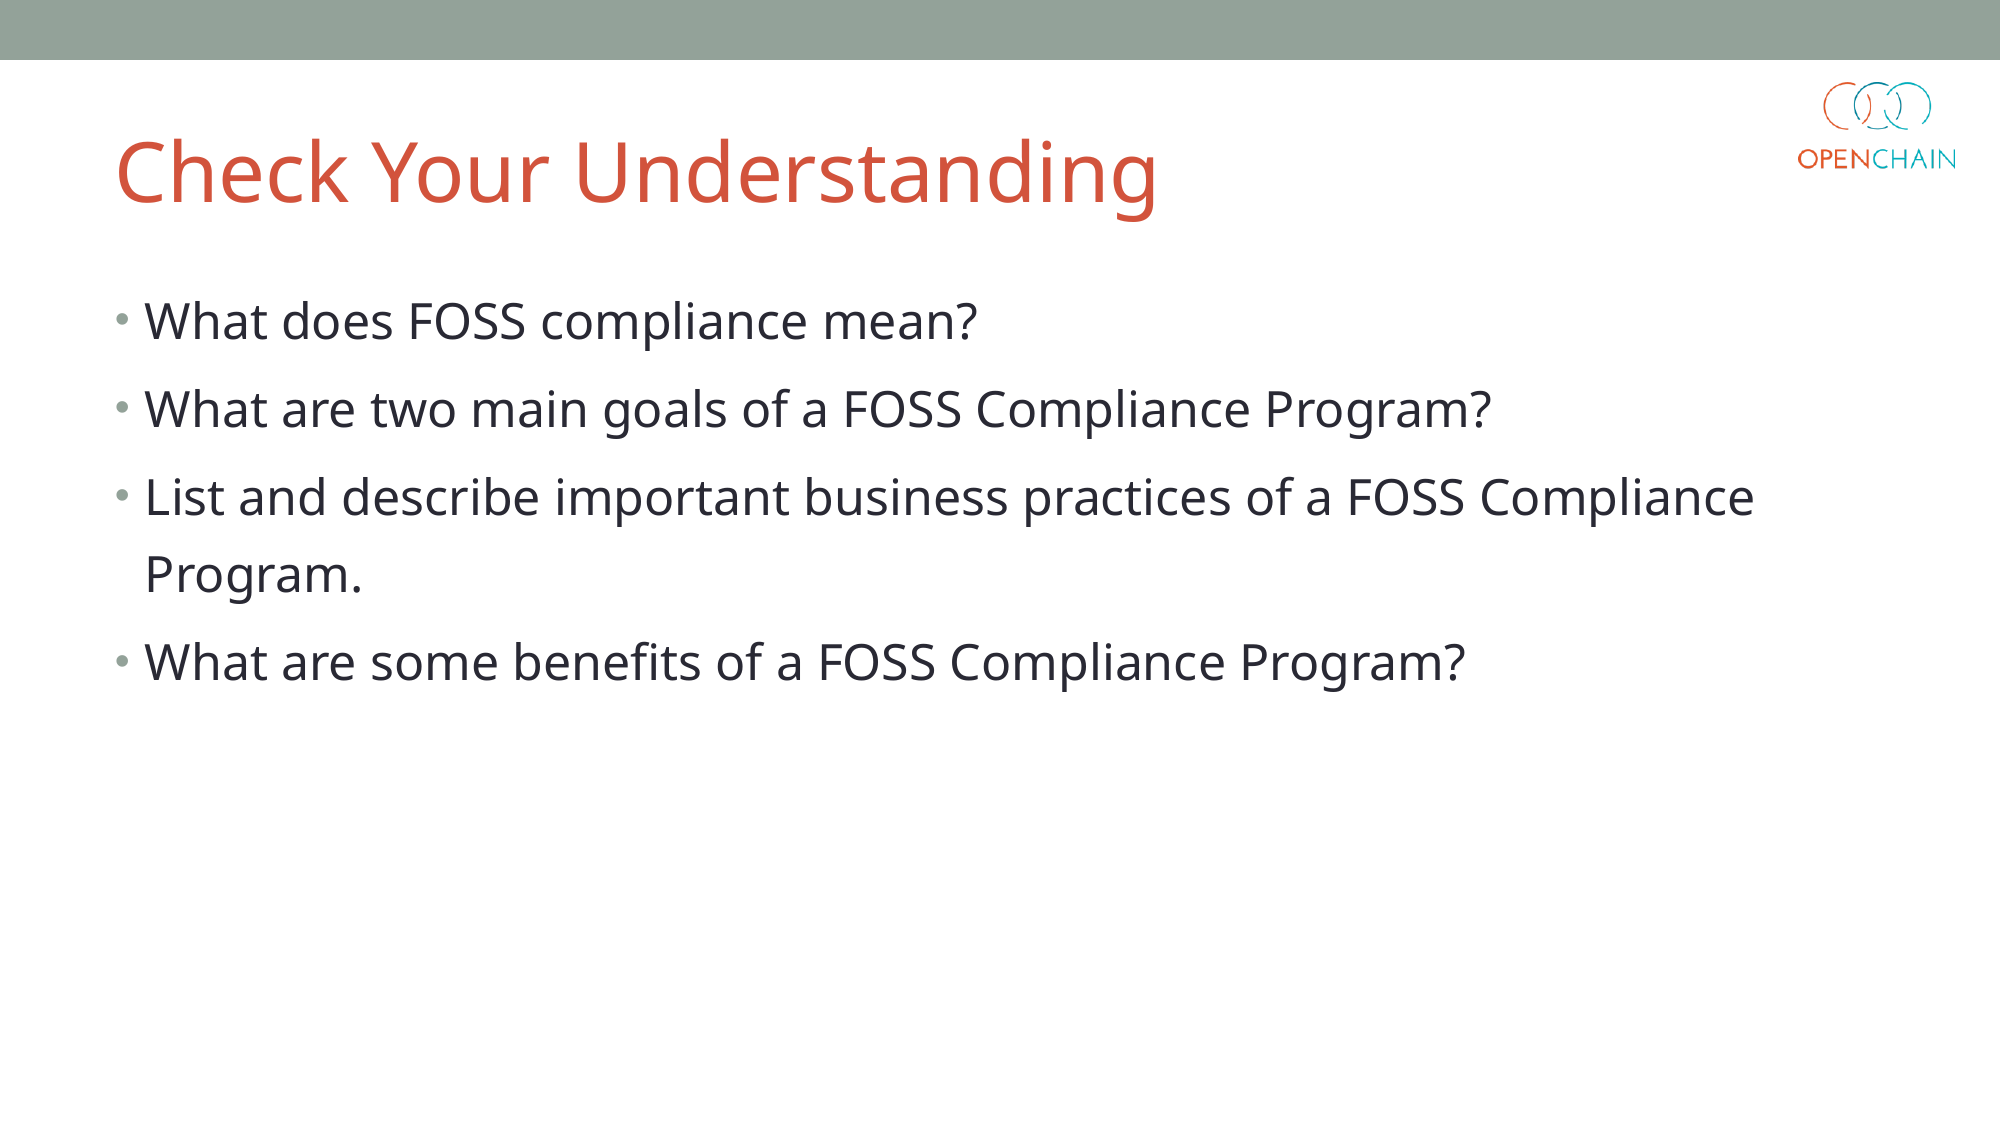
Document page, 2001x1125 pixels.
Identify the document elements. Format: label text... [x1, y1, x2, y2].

picture [1798, 82, 1955, 169]
text_box What does FOSS compliance mean? What are two main goals of a FOSS Compliance Program? List and describe important business practices of a FOSS Compliance Program. What are some benefits of a FOSS Compliance Program? [99, 263, 1900, 1064]
text_box Check Your Understanding [99, 87, 1900, 250]
